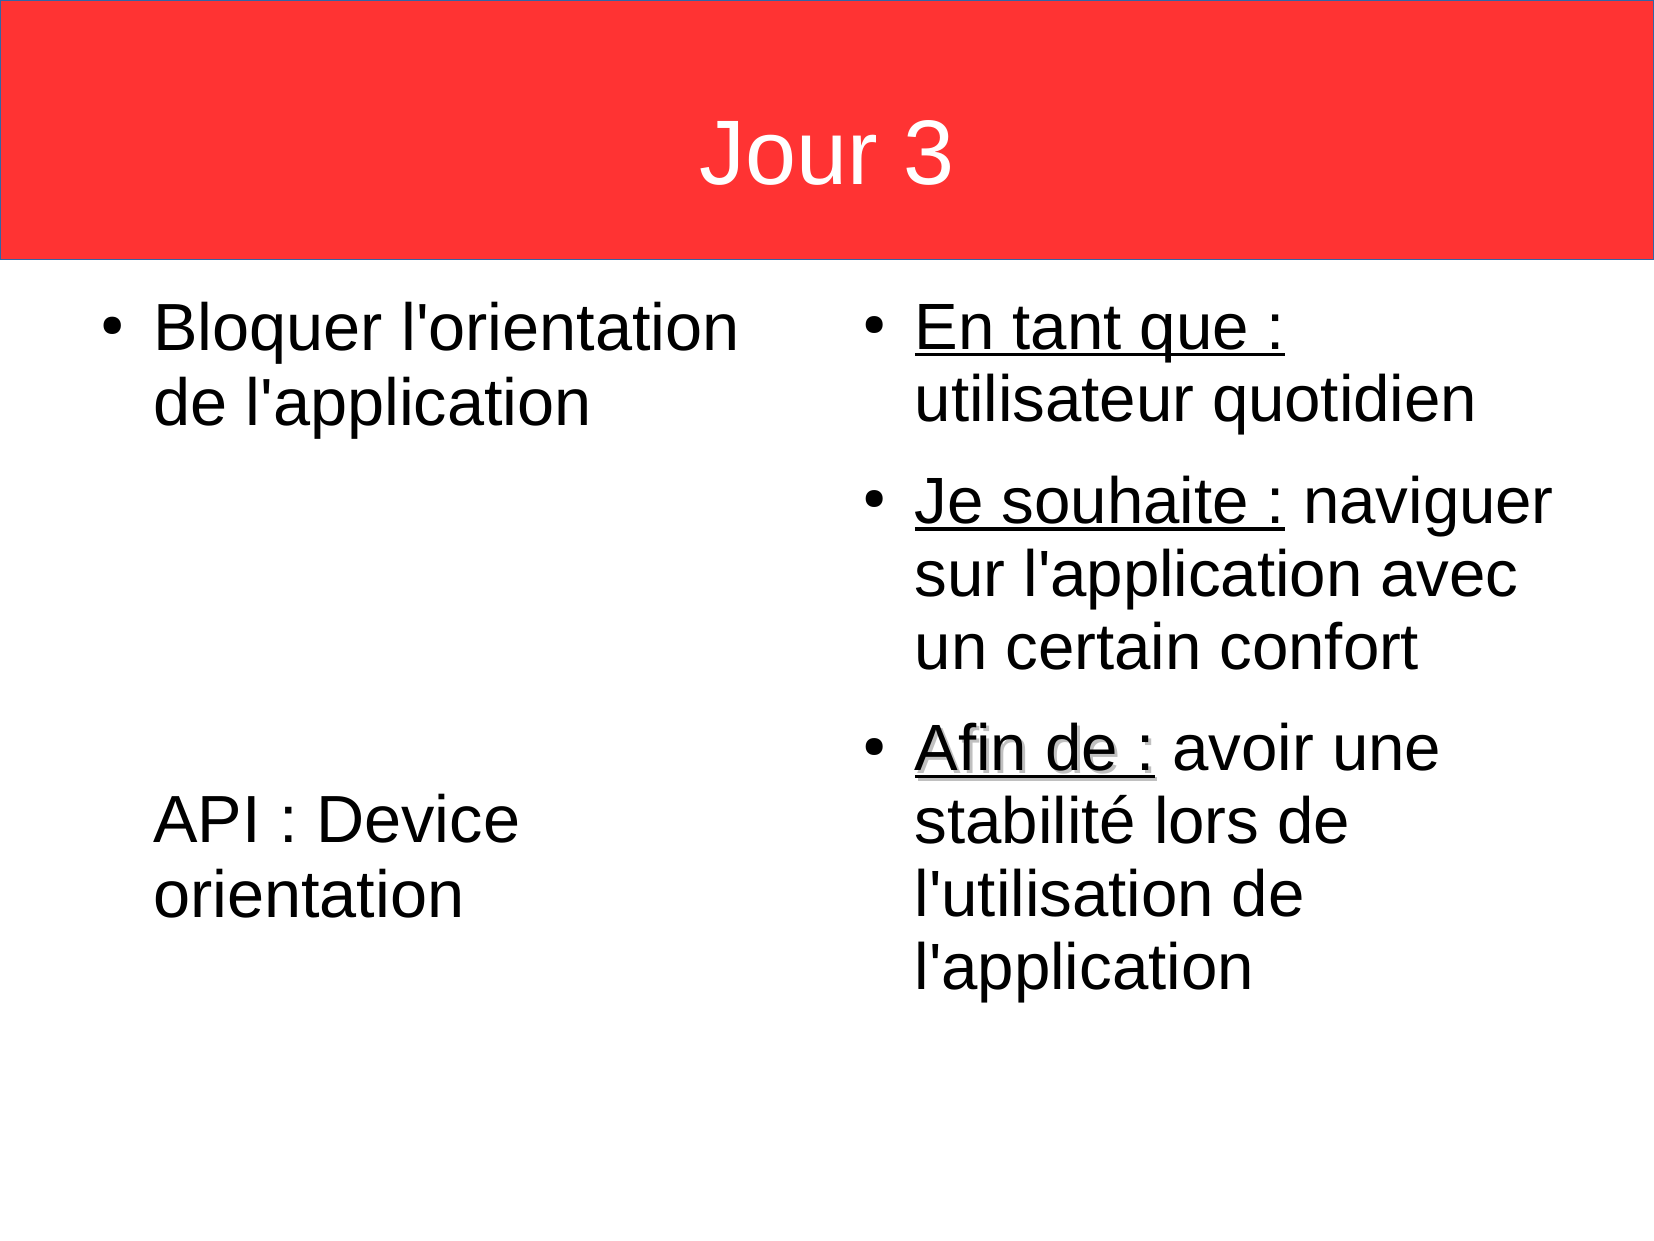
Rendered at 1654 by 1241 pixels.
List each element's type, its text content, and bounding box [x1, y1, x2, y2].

list En tant que : utilisateur quotidien Je souhaite : naviguer sur l'application avec un certain confort Afin de : avoir une stabilité lors de l'utilisation de l'application [845, 290, 1572, 1010]
title Jour 3 [82, 49, 1571, 257]
list Bloquer l'orientation de l'application API : Device orientation [82, 290, 809, 1010]
text_box [0, 0, 1654, 260]
